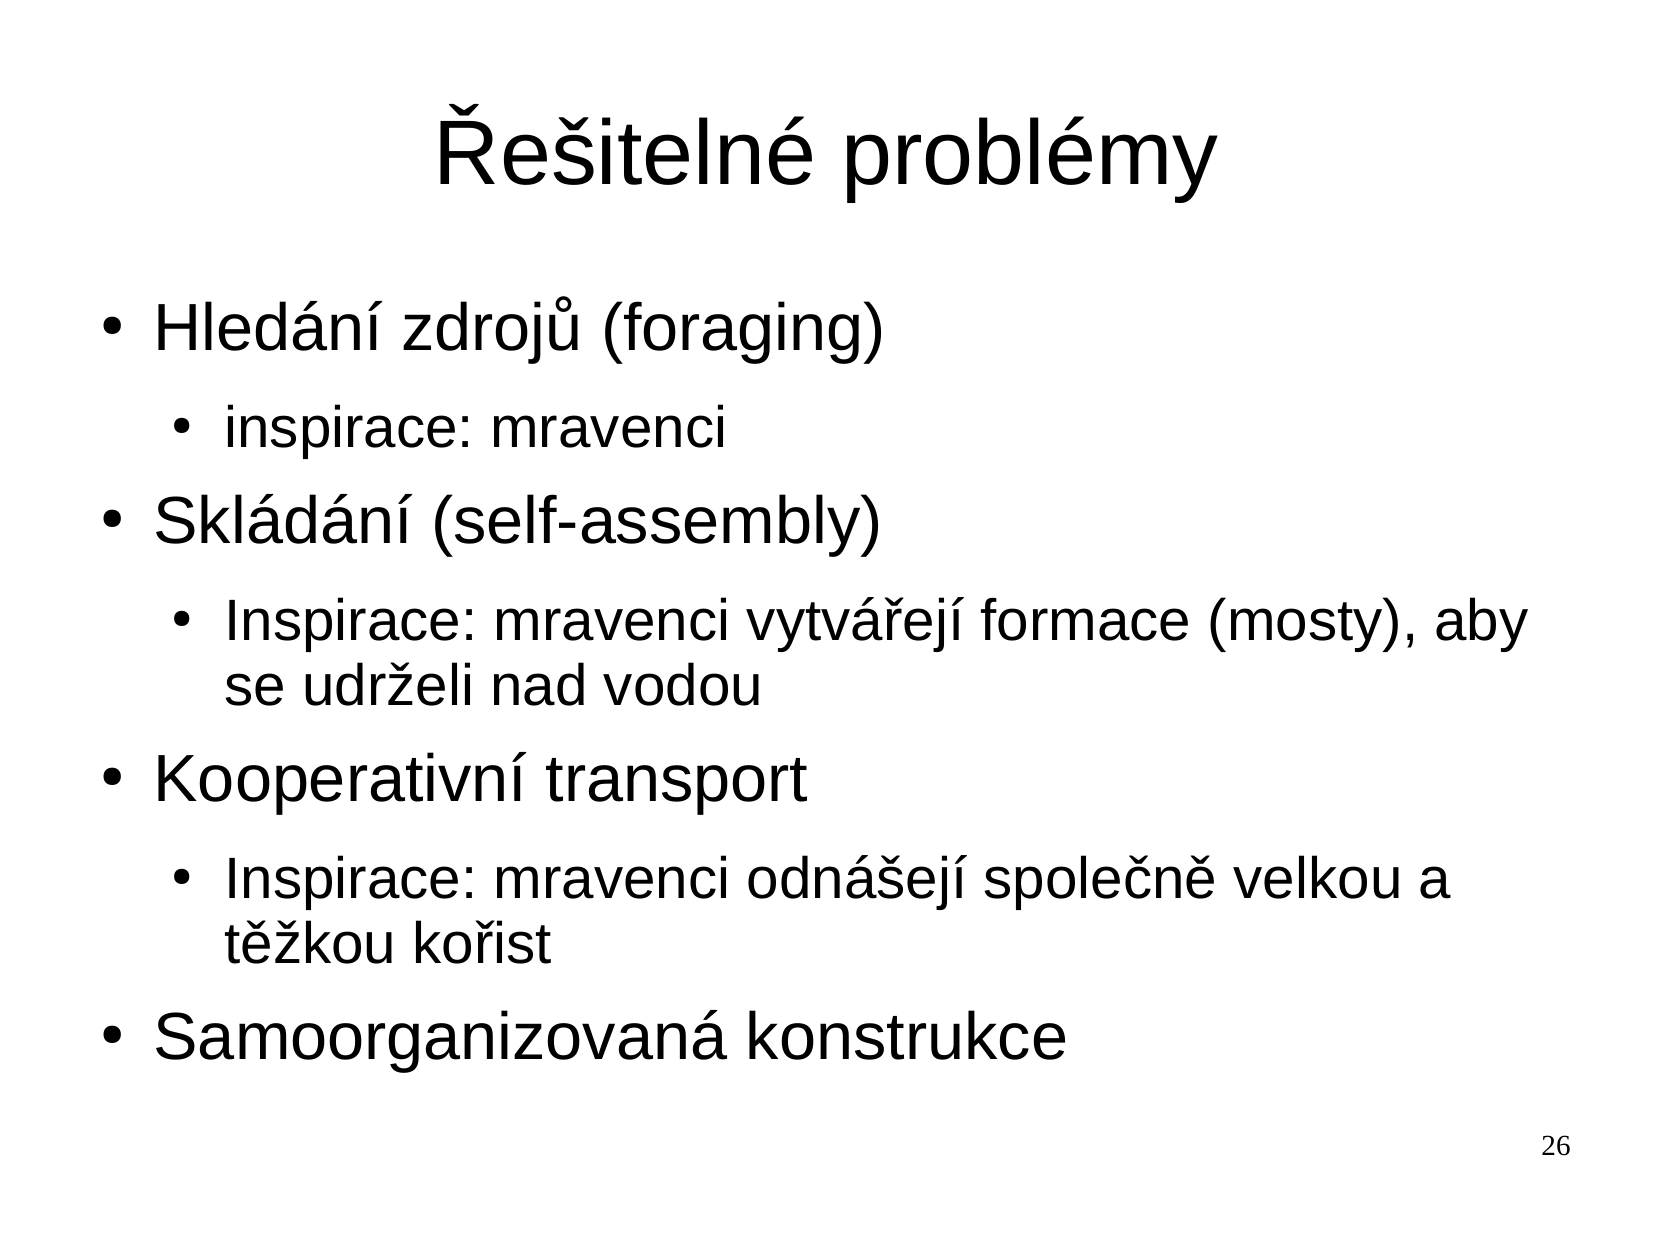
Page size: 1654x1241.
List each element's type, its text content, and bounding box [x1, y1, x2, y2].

title Řešitelné problémy [82, 49, 1571, 257]
list Hledání zdrojů (foraging) inspirace: mravenci Skládání (self-assembly) Inspirace: mravenci vytvářejí formace (mosty), aby se udrželi nad vodou Kooperativní transport Inspirace: mravenci odnášejí společně velkou a těžkou kořist Samoorganizovaná konstrukce [82, 290, 1571, 1109]
